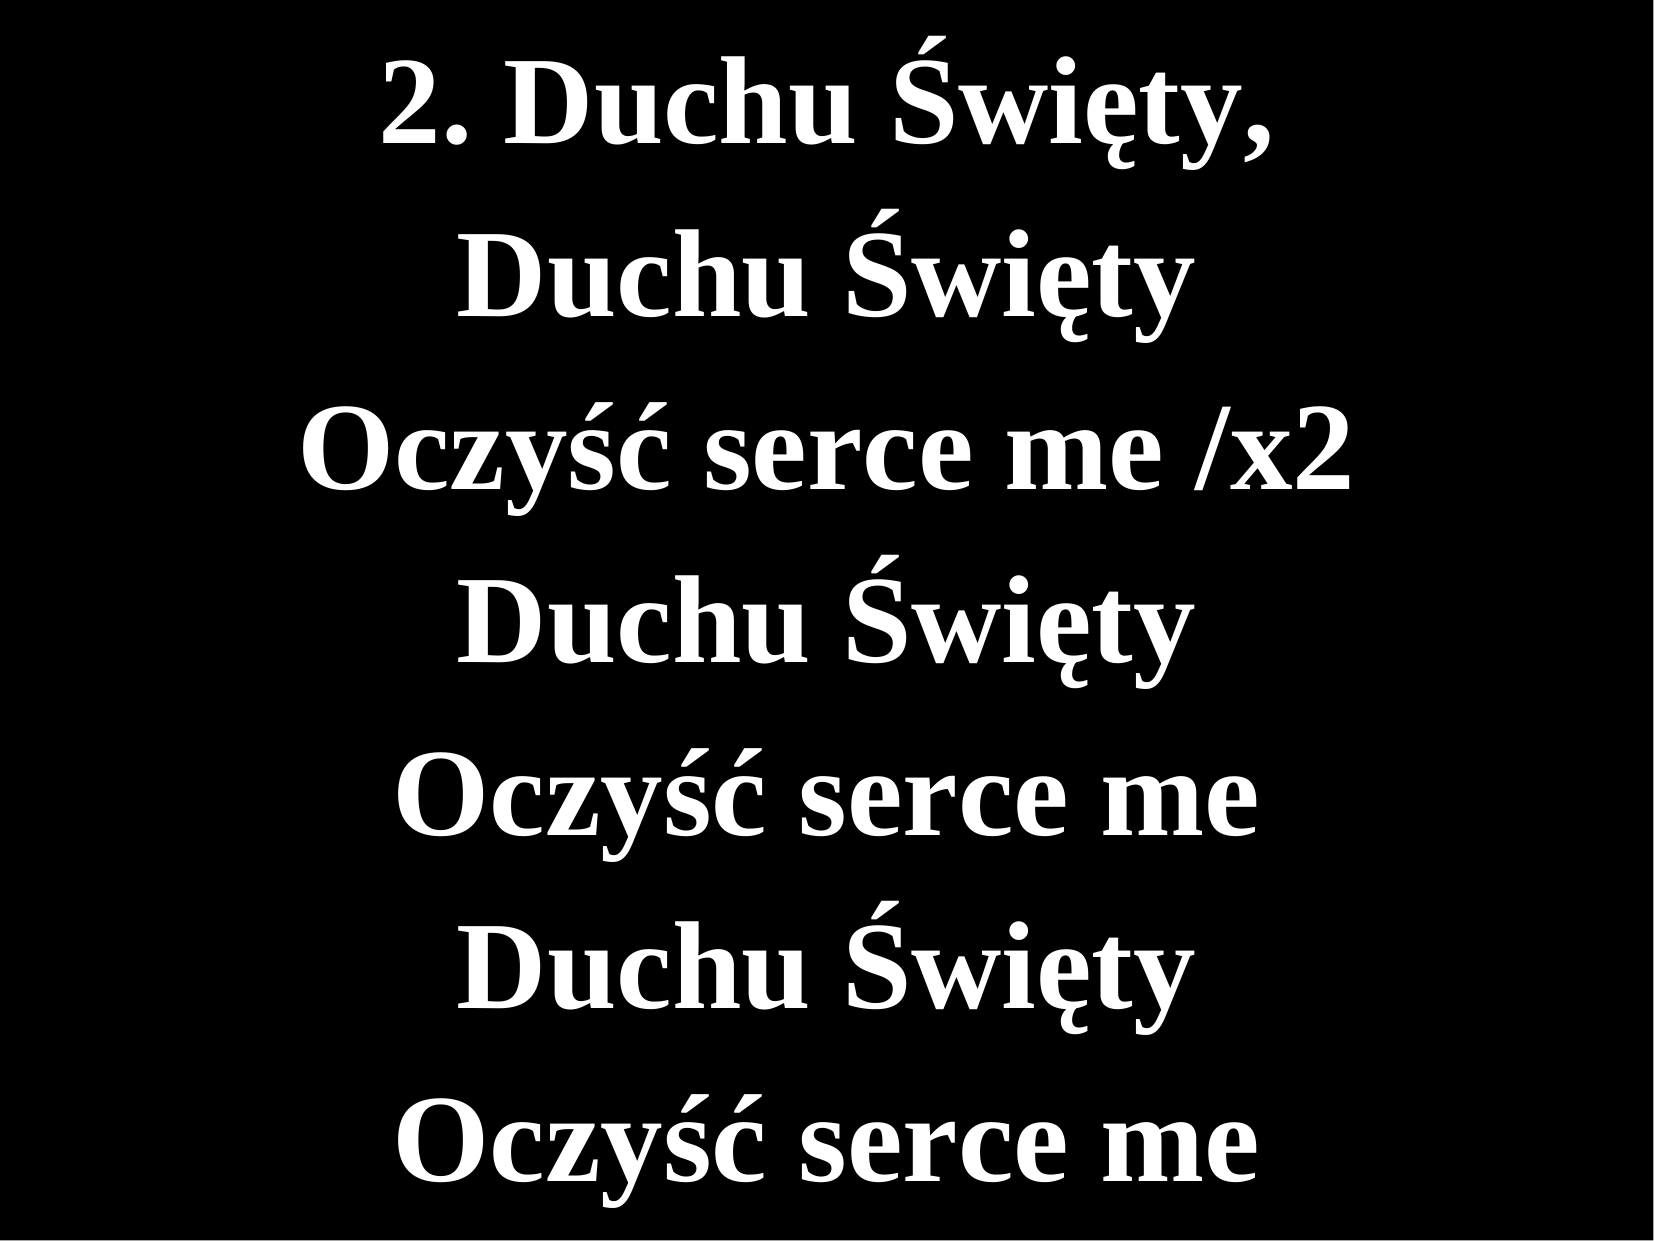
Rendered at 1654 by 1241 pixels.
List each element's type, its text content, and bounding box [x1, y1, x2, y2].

title 2. Duchu Święty, ppp Duchu Święty ppp Oczyść serce me /x2 ppp Duchu Święty ppp Oczyść serce me ppp Duchu Święty ppp Oczyść serce me [0, 0, 1654, 1241]
